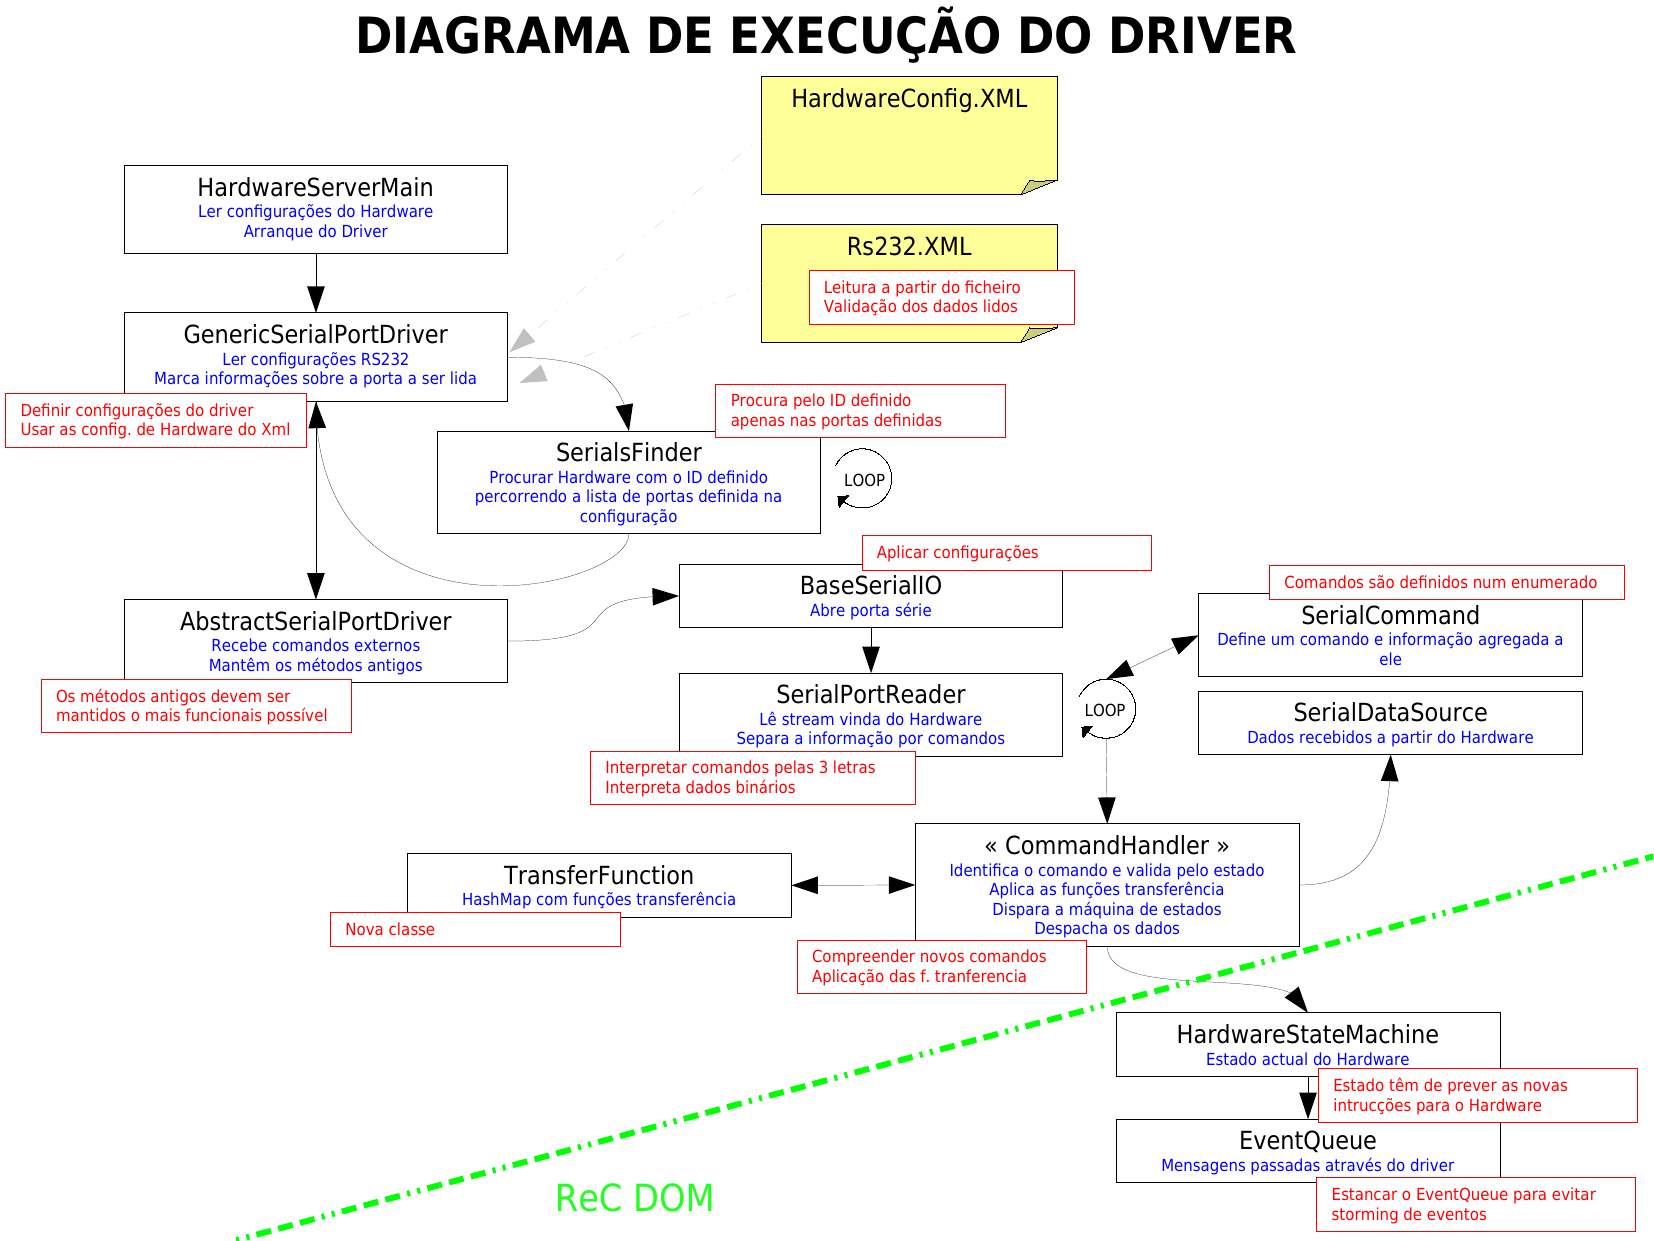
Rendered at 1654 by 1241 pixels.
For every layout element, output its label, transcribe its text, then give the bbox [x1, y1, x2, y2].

text_box [1082, 728, 1106, 739]
text_box Interpretar comandos pelas 3 letras Interpreta dados binários [590, 751, 916, 805]
text_box Procura pelo ID definido apenas nas portas definidas [715, 384, 1006, 438]
text_box Compreender novos comandos Aplicação das f. tranferencia [797, 940, 1087, 994]
text_box ReC DOM [531, 1169, 739, 1228]
text_box SerialPortReader Lê stream vinda do Hardware Separa a informação por comandos [679, 673, 1063, 757]
text_box Definir configurações do driver Usar as config. de Hardware do Xml [5, 393, 307, 448]
text_box Comandos são definidos num enumerado [1269, 565, 1625, 600]
text_box [1081, 679, 1106, 693]
text_box [761, 121, 1058, 195]
text_box HardwareStateMachine Estado actual do Hardware [1116, 1012, 1501, 1077]
text_box [838, 498, 885, 508]
text_box Nova classe [330, 912, 621, 947]
text_box « CommandHandler » Identifica o comando e valida pelo estado Aplica as funções transferência Dispara a máquina de estados Despacha os dados [915, 823, 1300, 947]
text_box Aplicar configurações [862, 535, 1152, 571]
text_box HardwareServerMain Ler configurações do Hardware Arranque do Driver [124, 165, 508, 254]
text_box Leitura a partir do ficheiro Validação dos dados lidos [809, 270, 1075, 325]
text_box SerialsFinder Procurar Hardware com o ID definido percorrendo a lista de portas definida na configuração [437, 431, 821, 534]
text_box LOOP [829, 463, 948, 498]
text_box Rs232.XML [761, 224, 1058, 269]
text_box [837, 448, 888, 463]
text_box EventQueue Mensagens passadas através do driver [1116, 1119, 1501, 1183]
text_box TransferFunction HashMap com funções transferência [407, 853, 792, 918]
text_box AbstractSerialPortDriver Recebe comandos externos Mantêm os métodos antigos [124, 599, 508, 683]
text_box LOOP [1069, 693, 1188, 728]
text_box DIAGRAMA DE EXECUÇÃO DO DRIVER [0, 0, 1654, 74]
text_box [1107, 728, 1129, 739]
text_box SerialCommand Define um comando e informação agregada a ele [1198, 593, 1583, 677]
text_box Estancar o EventQueue para evitar storming de eventos [1316, 1177, 1636, 1232]
text_box HardwareConfig.XML [761, 76, 1058, 121]
text_box SerialDataSource Dados recebidos a partir do Hardware [1198, 691, 1583, 755]
text_box BaseSerialIO Abre porta série [679, 564, 1063, 628]
text_box Estado têm de prever as novas intrucções para o Hardware [1318, 1068, 1638, 1123]
text_box [1108, 679, 1132, 693]
text_box GenericSerialPortDriver Ler configurações RS232 Marca informações sobre a porta a ser lida [124, 312, 508, 402]
text_box [761, 269, 1058, 343]
text_box Os métodos antigos devem ser mantidos o mais funcionais possível [41, 679, 352, 733]
